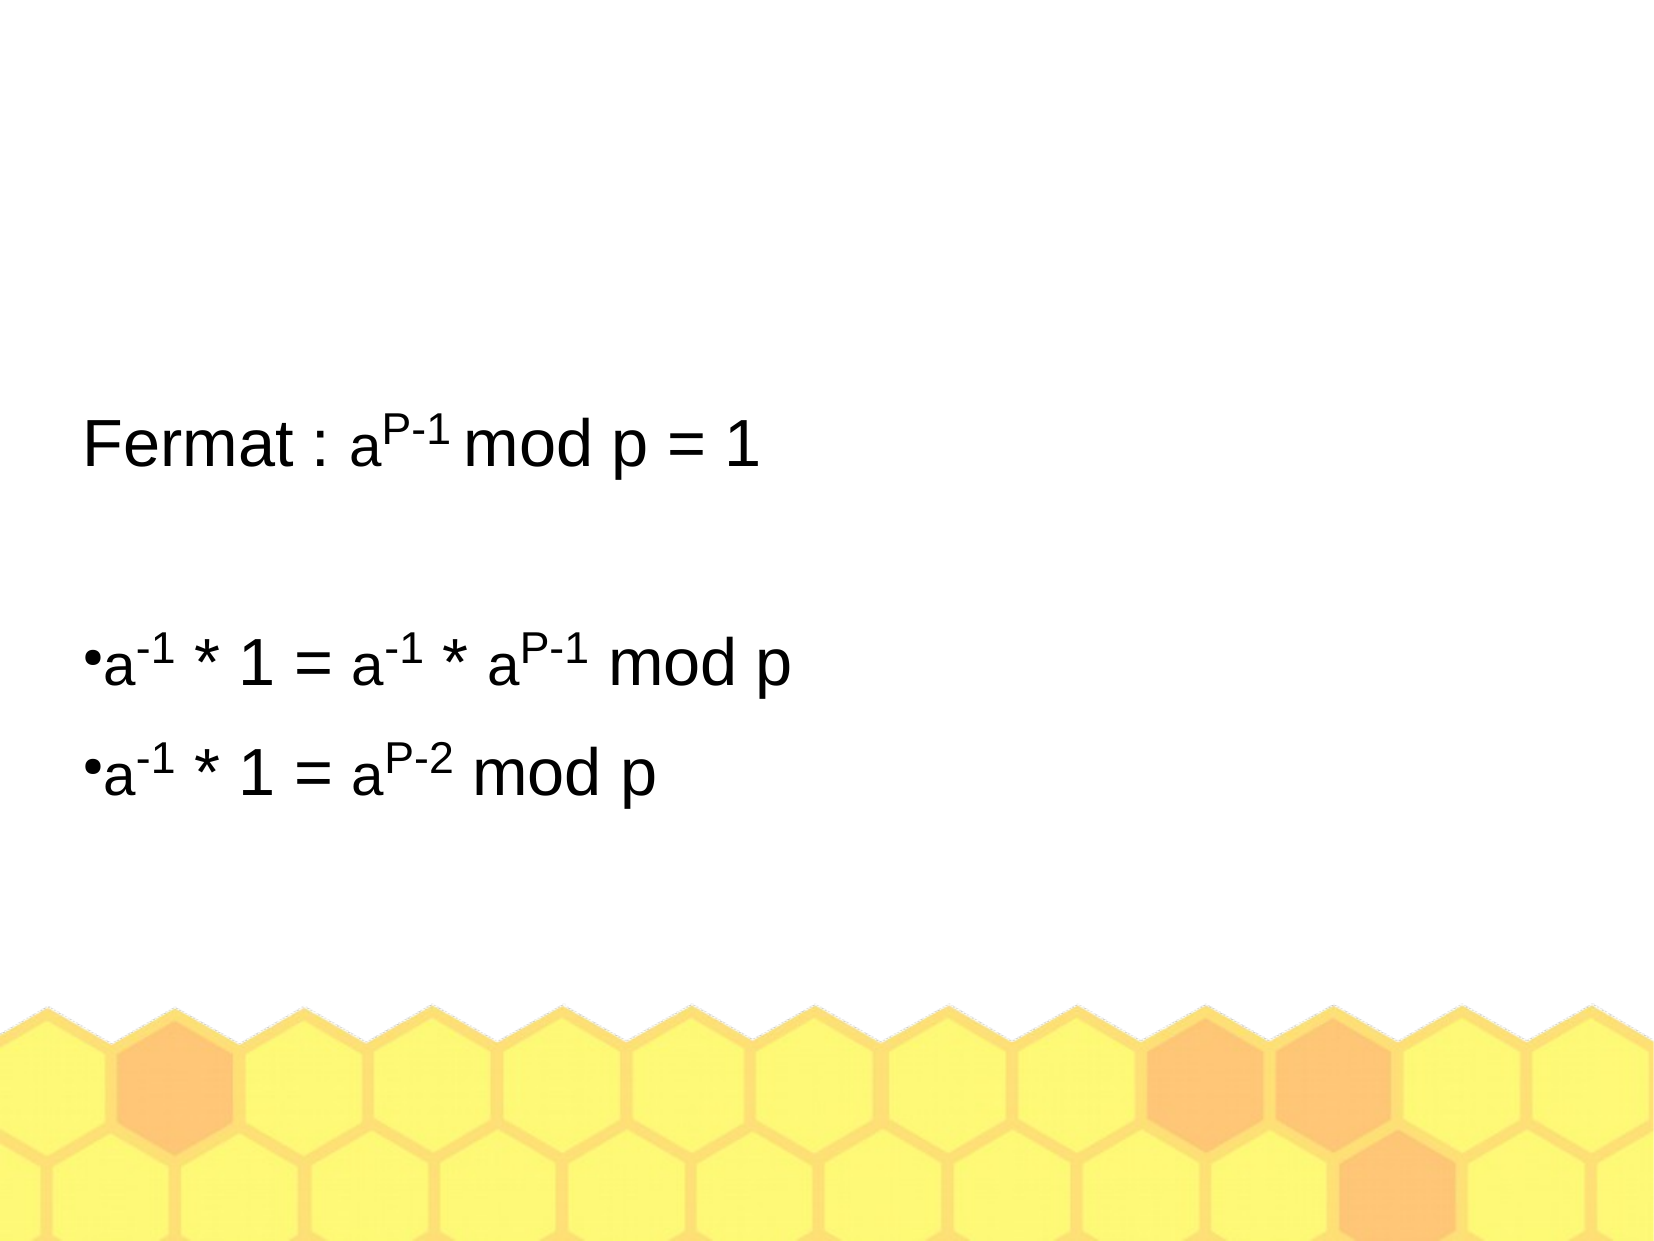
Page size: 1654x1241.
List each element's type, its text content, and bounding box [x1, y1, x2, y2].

list Fermat : aP-1 mod p = 1 a-1 * 1 = a-1 * aP-1 mod p a-1 * 1 = aP-2 mod p [82, 290, 1571, 1010]
